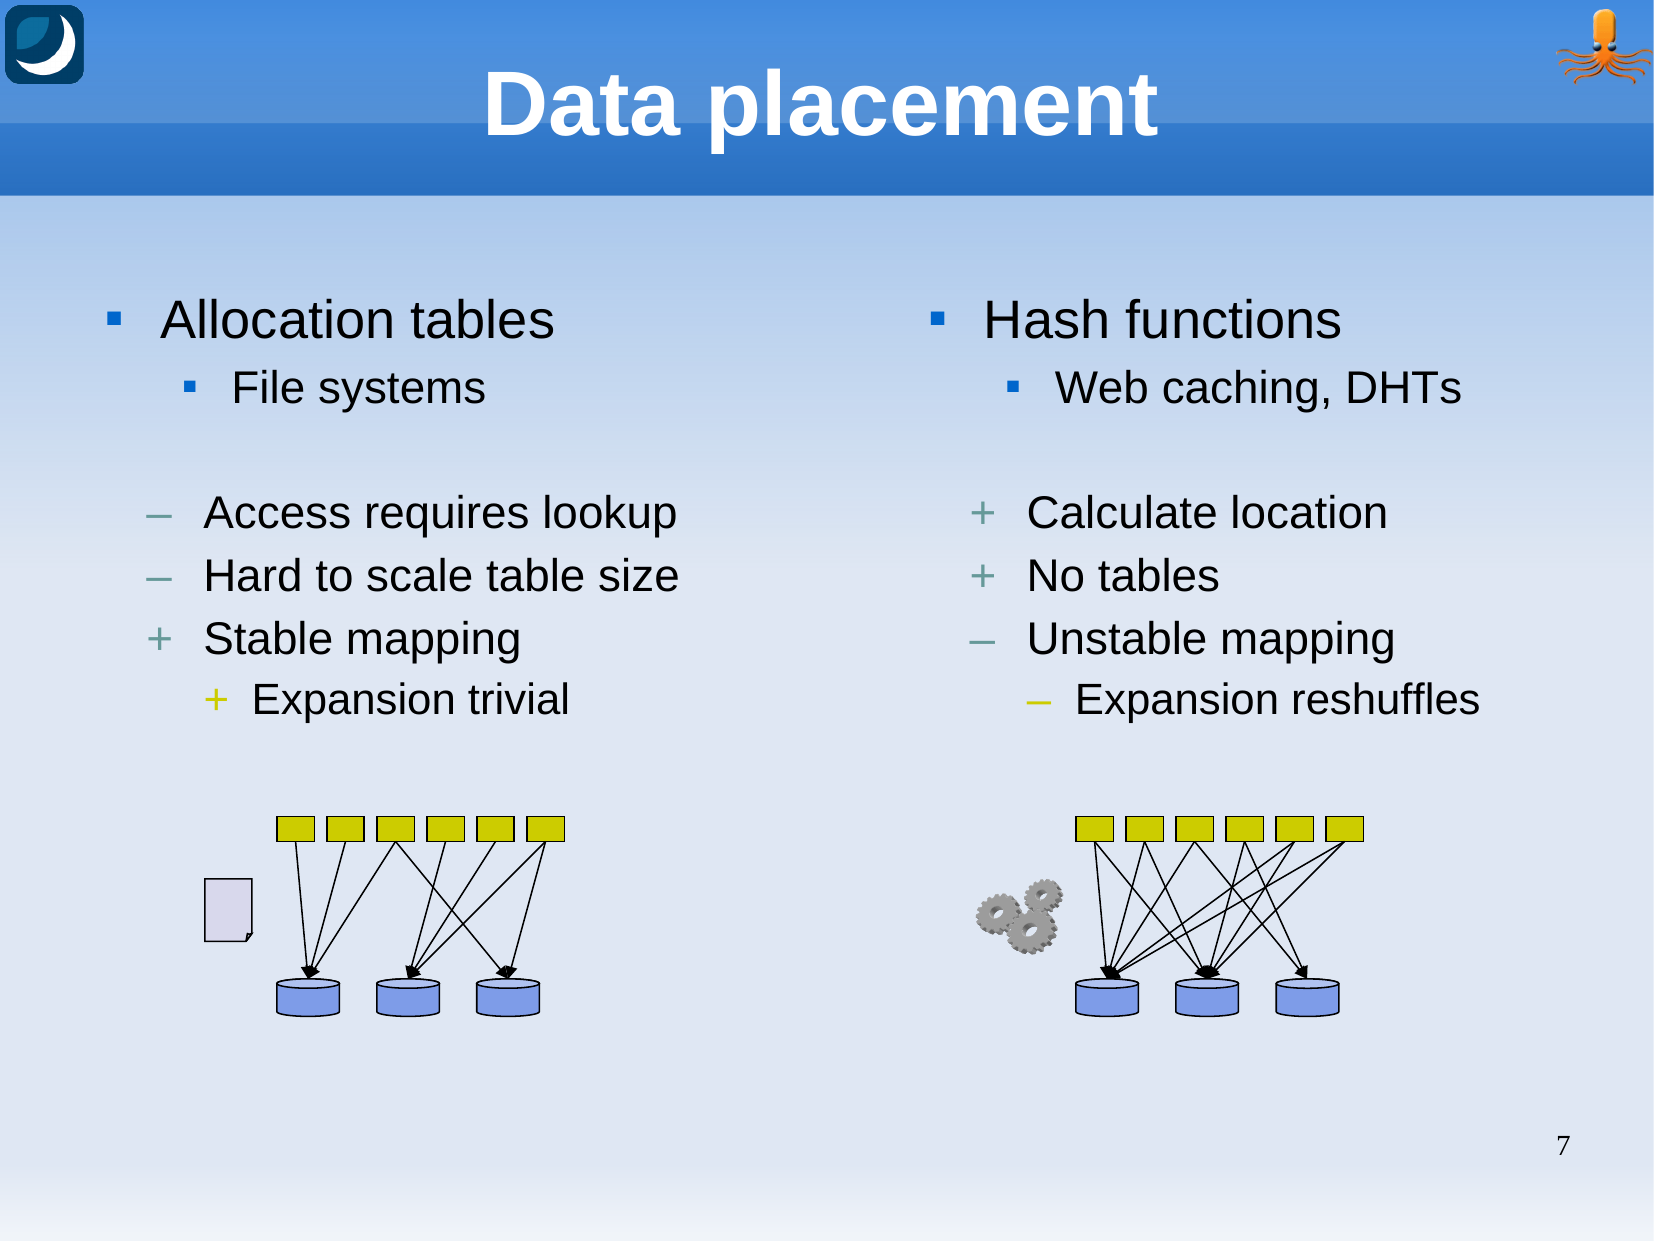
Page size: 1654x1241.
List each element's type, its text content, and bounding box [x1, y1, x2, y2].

text_box [376, 816, 415, 842]
list Hash functions Web caching, DHTs + Calculate location + No tables – Unstable mapping – Expansion reshuffles [898, 282, 1561, 801]
text_box [326, 816, 365, 842]
text_box [1075, 984, 1139, 1017]
text_box [276, 816, 315, 842]
text_box [1325, 816, 1364, 842]
text_box [376, 984, 440, 1017]
text_box [526, 816, 565, 842]
list Allocation tables File systems – Access requires lookup – Hard to scale table size + Stable mapping + Expansion trivial [75, 282, 738, 801]
text_box [276, 984, 340, 1017]
text_box [1175, 816, 1214, 842]
text_box [426, 816, 465, 842]
title Data placement [76, 0, 1565, 208]
text_box [1125, 816, 1164, 842]
text_box [476, 816, 515, 842]
text_box [1075, 816, 1114, 842]
text_box [1275, 816, 1314, 842]
text_box [204, 878, 252, 942]
text_box [1175, 984, 1239, 1017]
picture [0, 0, 1654, 1241]
text_box [1225, 816, 1264, 842]
text_box [1276, 985, 1339, 1017]
text_box [476, 984, 540, 1017]
